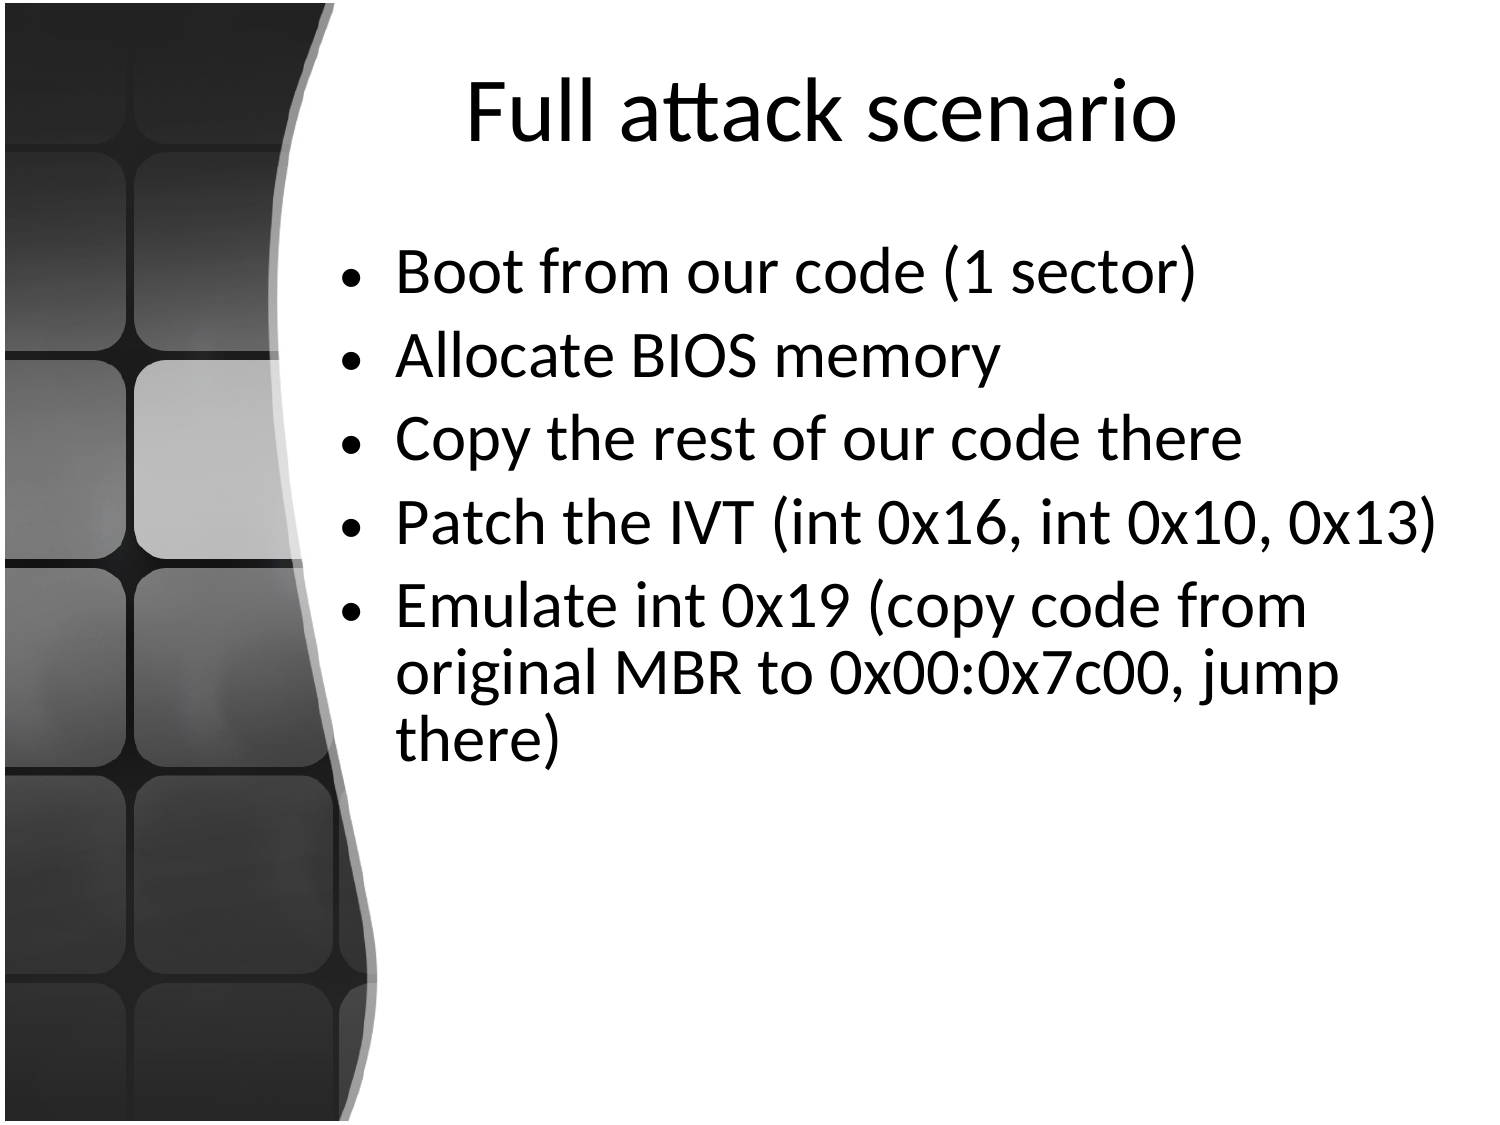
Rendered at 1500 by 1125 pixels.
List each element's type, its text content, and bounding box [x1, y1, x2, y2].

title Full attack scenario [147, 0, 1498, 237]
list Boot from our code (1 sector) Allocate BIOS memory Copy the rest of our code there Patch the IVT (int 0x16, int 0x10, 0x13) Emulate int 0x19 (copy code from original MBR to 0x00:0x7c00, jump there) [324, 236, 1500, 1125]
picture [0, 0, 324, 1125]
